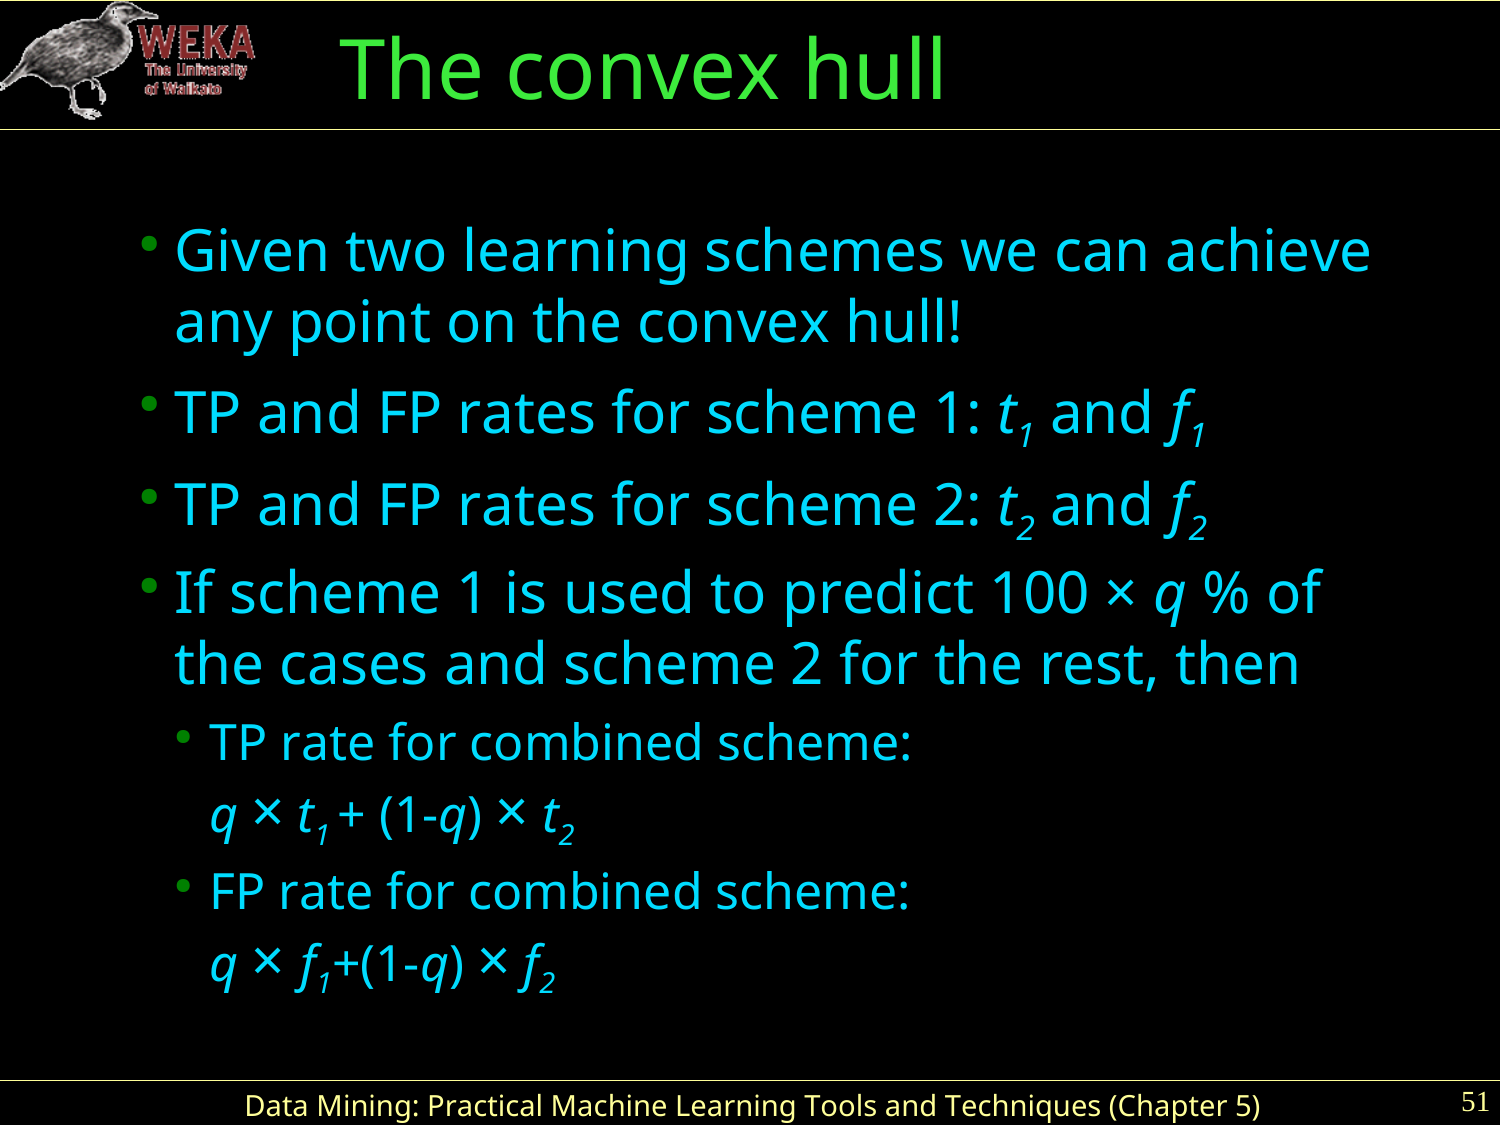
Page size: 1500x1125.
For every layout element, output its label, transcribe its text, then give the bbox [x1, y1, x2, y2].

title The convex hull [324, 0, 1500, 148]
picture [0, 1, 266, 129]
text_box Given two learning schemes we can achieve any point on the convex hull! TP and FP rates for scheme 1: t1 and f1 TP and FP rates for scheme 2: t2 and f2 If scheme 1 is used to predict 100 × q % of the cases and scheme 2 for the rest, then TP rate for combined scheme: q × t1 + (1-q) × t2 FP rate for combined scheme: q × f1+(1-q) × f2 [88, 206, 1418, 935]
